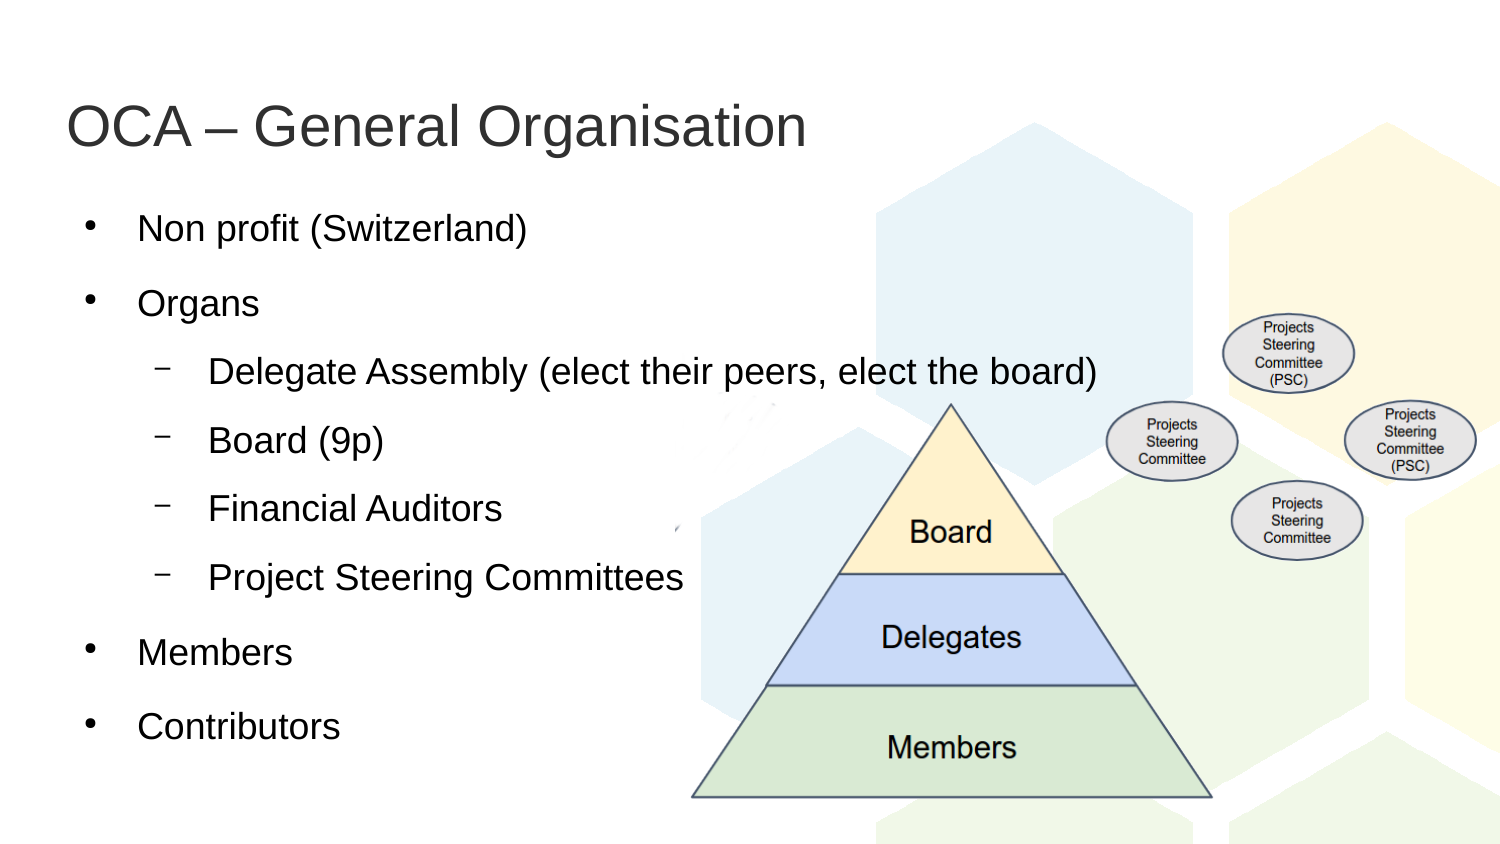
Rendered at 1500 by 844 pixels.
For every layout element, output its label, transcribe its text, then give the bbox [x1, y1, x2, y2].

title OCA – General Organisation [51, 72, 1449, 167]
picture [0, 0, 1500, 844]
list Non profit (Switzerland) Organs Delegate Assembly (elect their peers, elect the board) Board (9p) Financial Auditors Project Steering Committees Members Contributors [51, 189, 1411, 763]
